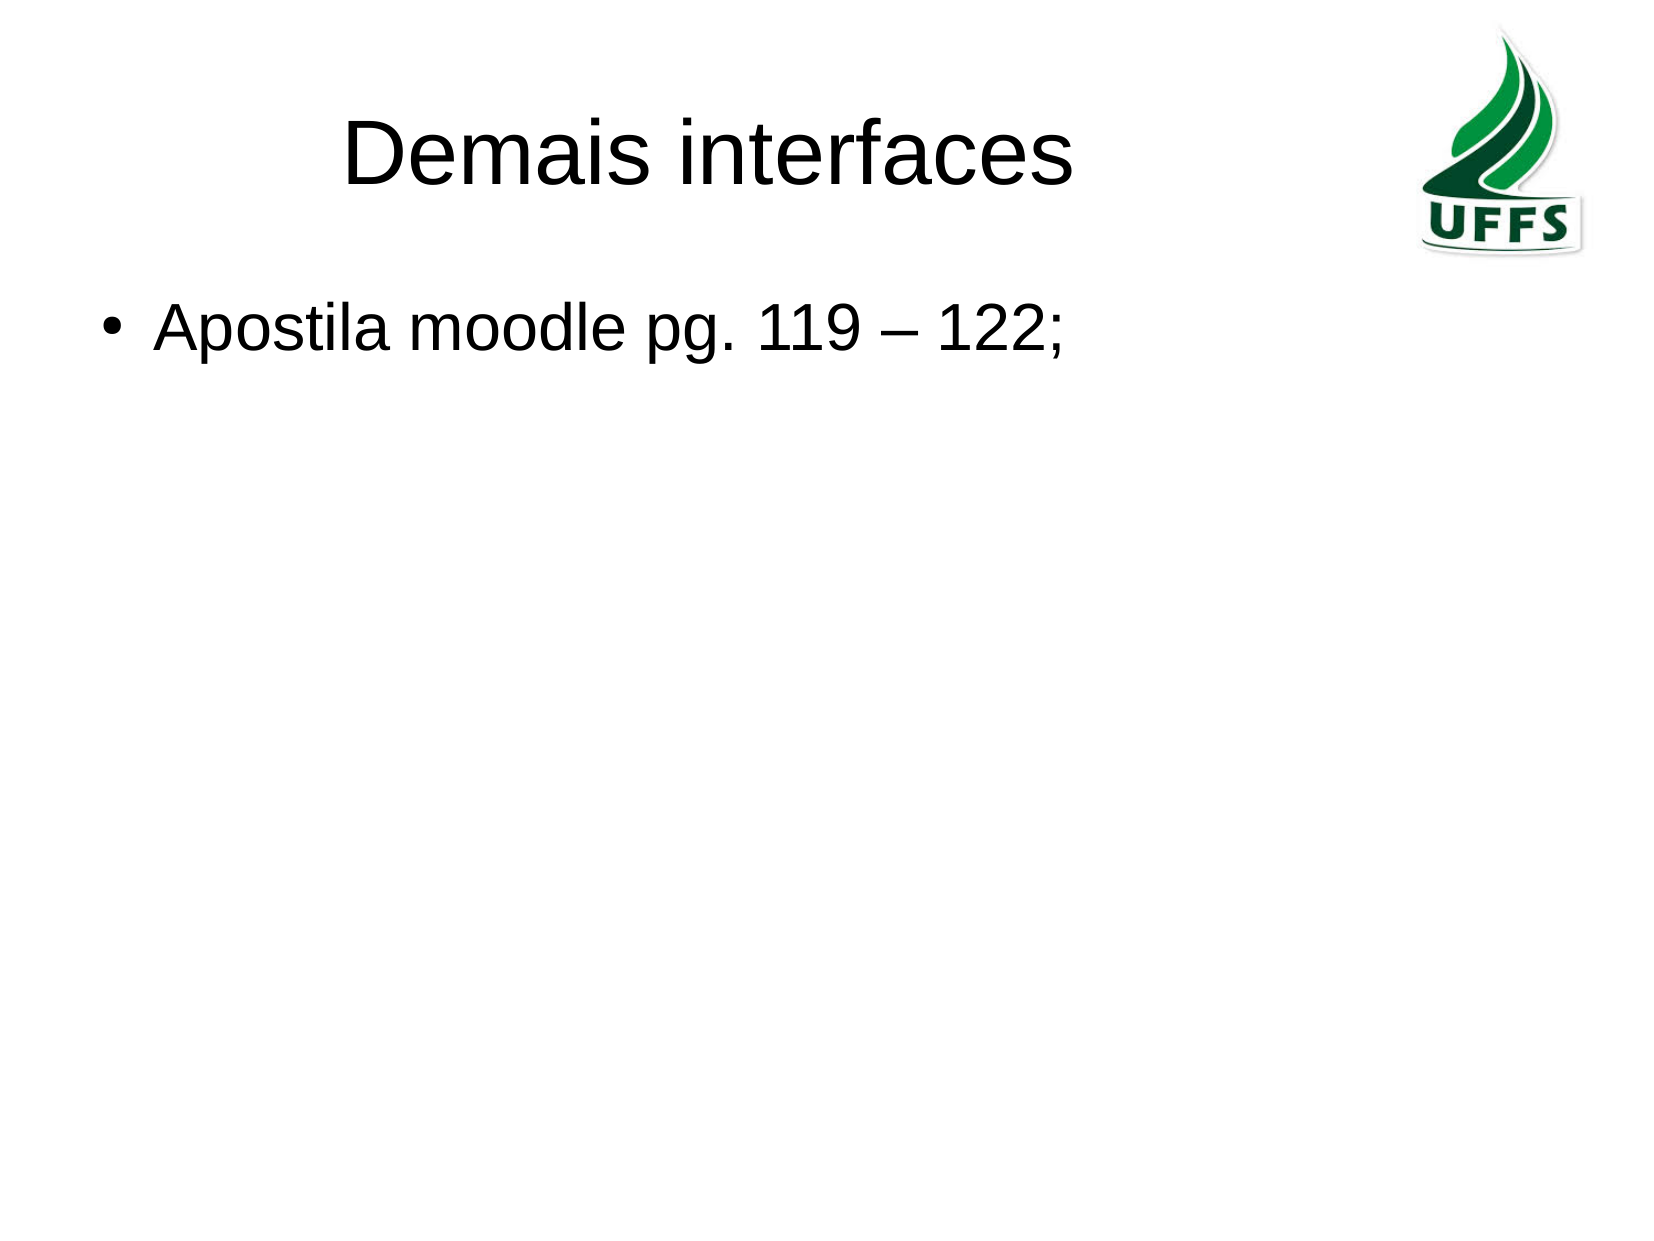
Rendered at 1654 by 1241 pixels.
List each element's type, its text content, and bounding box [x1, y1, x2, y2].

picture [1381, 20, 1624, 272]
list Apostila moodle pg. 119 – 122; [82, 290, 1571, 1010]
title Demais interfaces [82, 49, 1335, 257]
